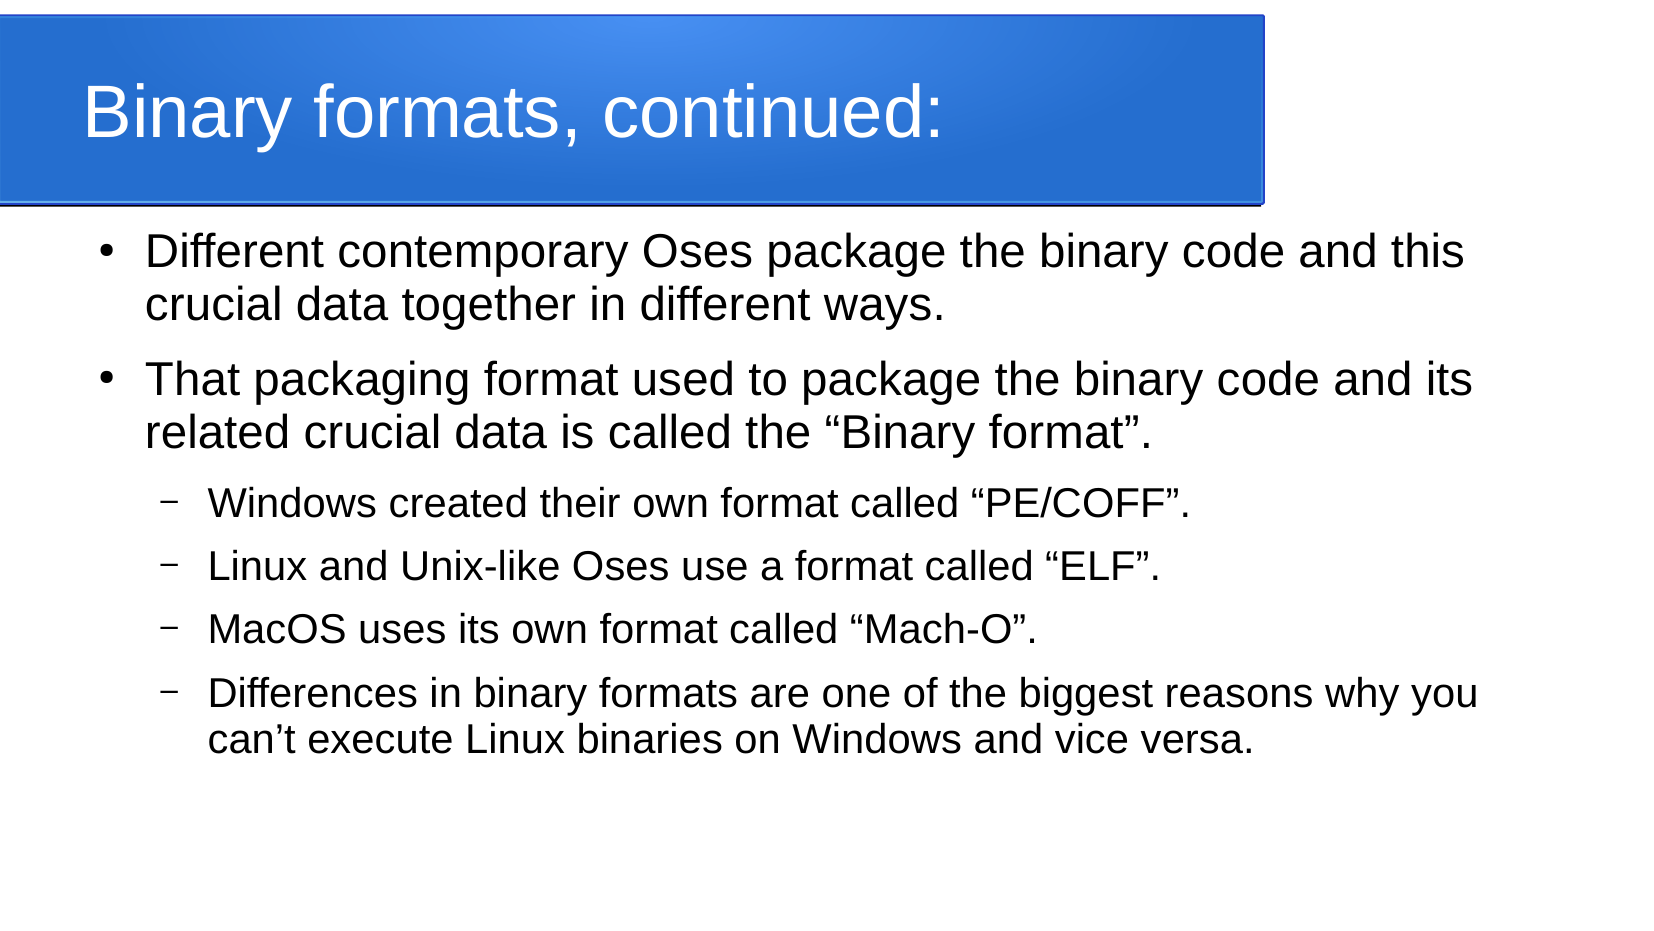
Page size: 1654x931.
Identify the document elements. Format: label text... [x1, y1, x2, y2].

title Binary formats, continued: [82, 35, 1235, 189]
list Different contemporary Oses package the binary code and this crucial data together in different ways. That packaging format used to package the binary code and its related crucial data is called the “Binary format”. Windows created their own format called “PE/COFF”. Linux and Unix-like Oses use a format called “ELF”. MacOS uses its own format called “Mach-O”. Differences in binary formats are one of the biggest reasons why you can’t execute Linux binaries on Windows and vice versa. [82, 224, 1571, 764]
